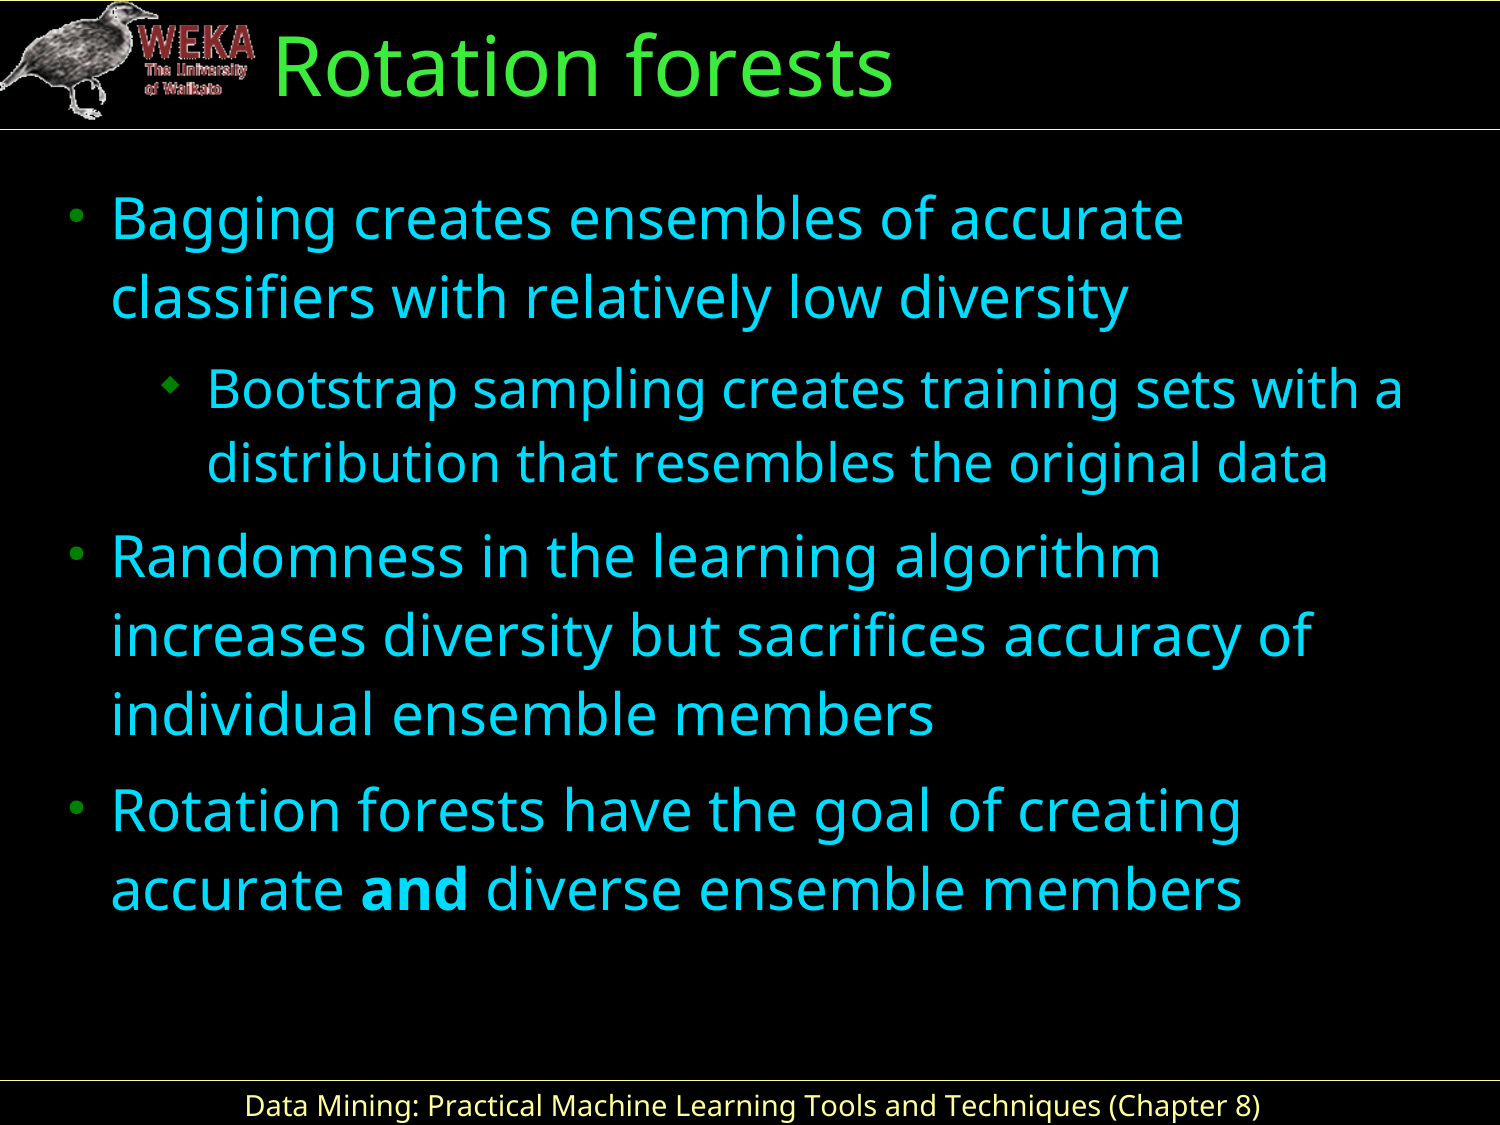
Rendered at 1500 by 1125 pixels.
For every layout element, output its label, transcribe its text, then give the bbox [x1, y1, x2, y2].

list Bagging creates ensembles of accurate classifiers with relatively low diversity Bootstrap sampling creates training sets with a distribution that resembles the original data Randomness in the learning algorithm increases diversity but sacrifices accuracy of individual ensemble members Rotation forests have the goal of creating accurate and diverse ensemble members [67, 177, 1418, 1093]
picture [0, 1, 263, 129]
title Rotation forests [263, 0, 1500, 159]
